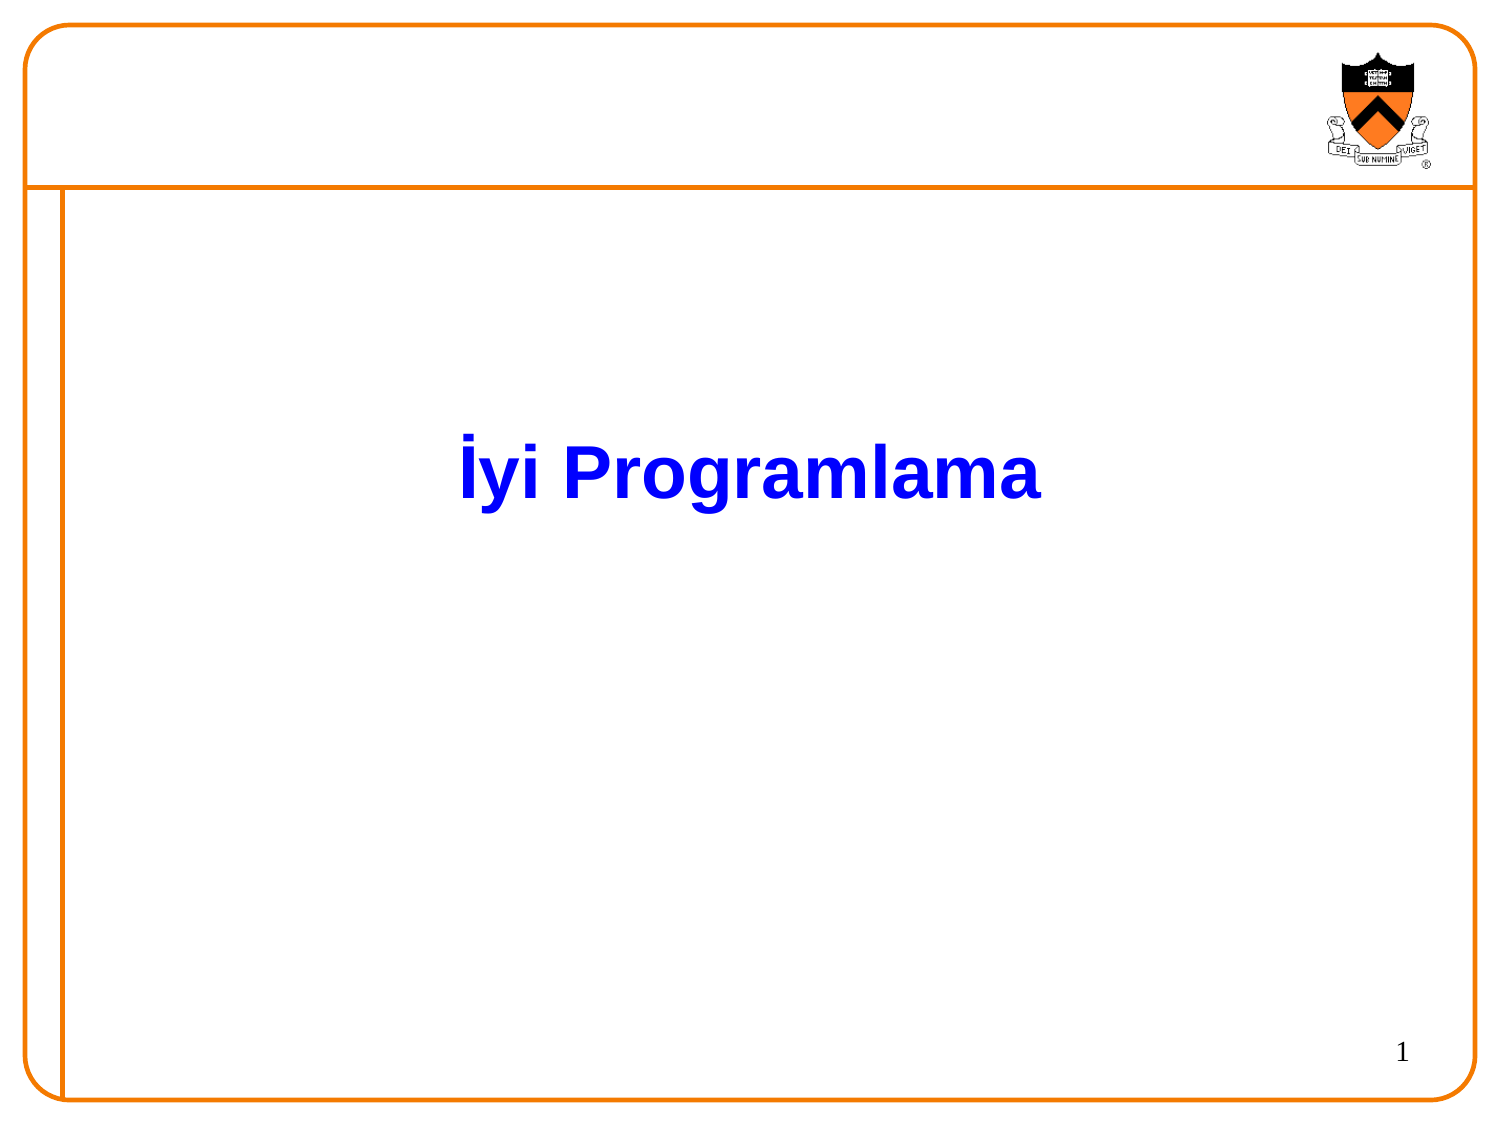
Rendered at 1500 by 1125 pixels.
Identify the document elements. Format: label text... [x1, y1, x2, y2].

title İyi Programlama [112, 374, 1388, 563]
picture [1325, 49, 1431, 169]
